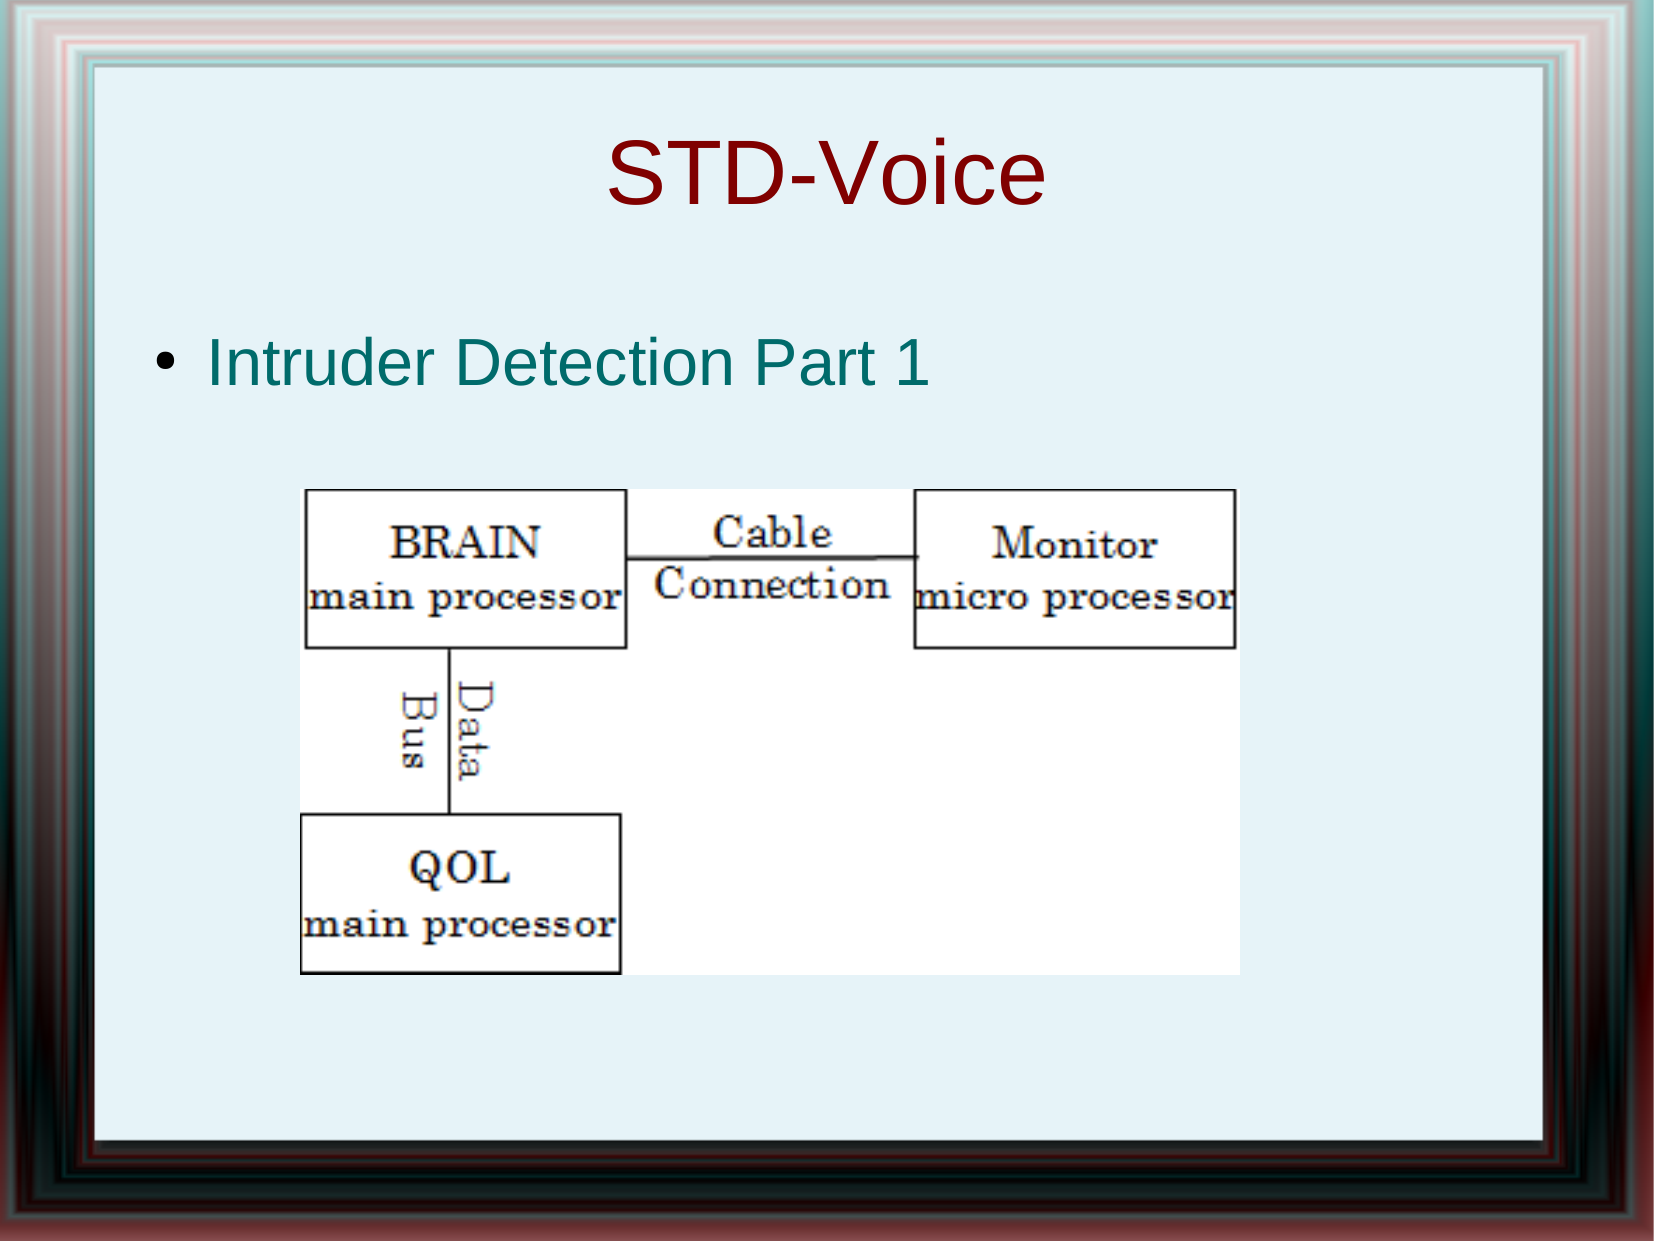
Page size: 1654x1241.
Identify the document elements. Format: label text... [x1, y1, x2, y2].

title STD-Voice [118, 88, 1536, 257]
list Intruder Detection Part 1 [118, 324, 1506, 945]
picture [0, 0, 1654, 1241]
